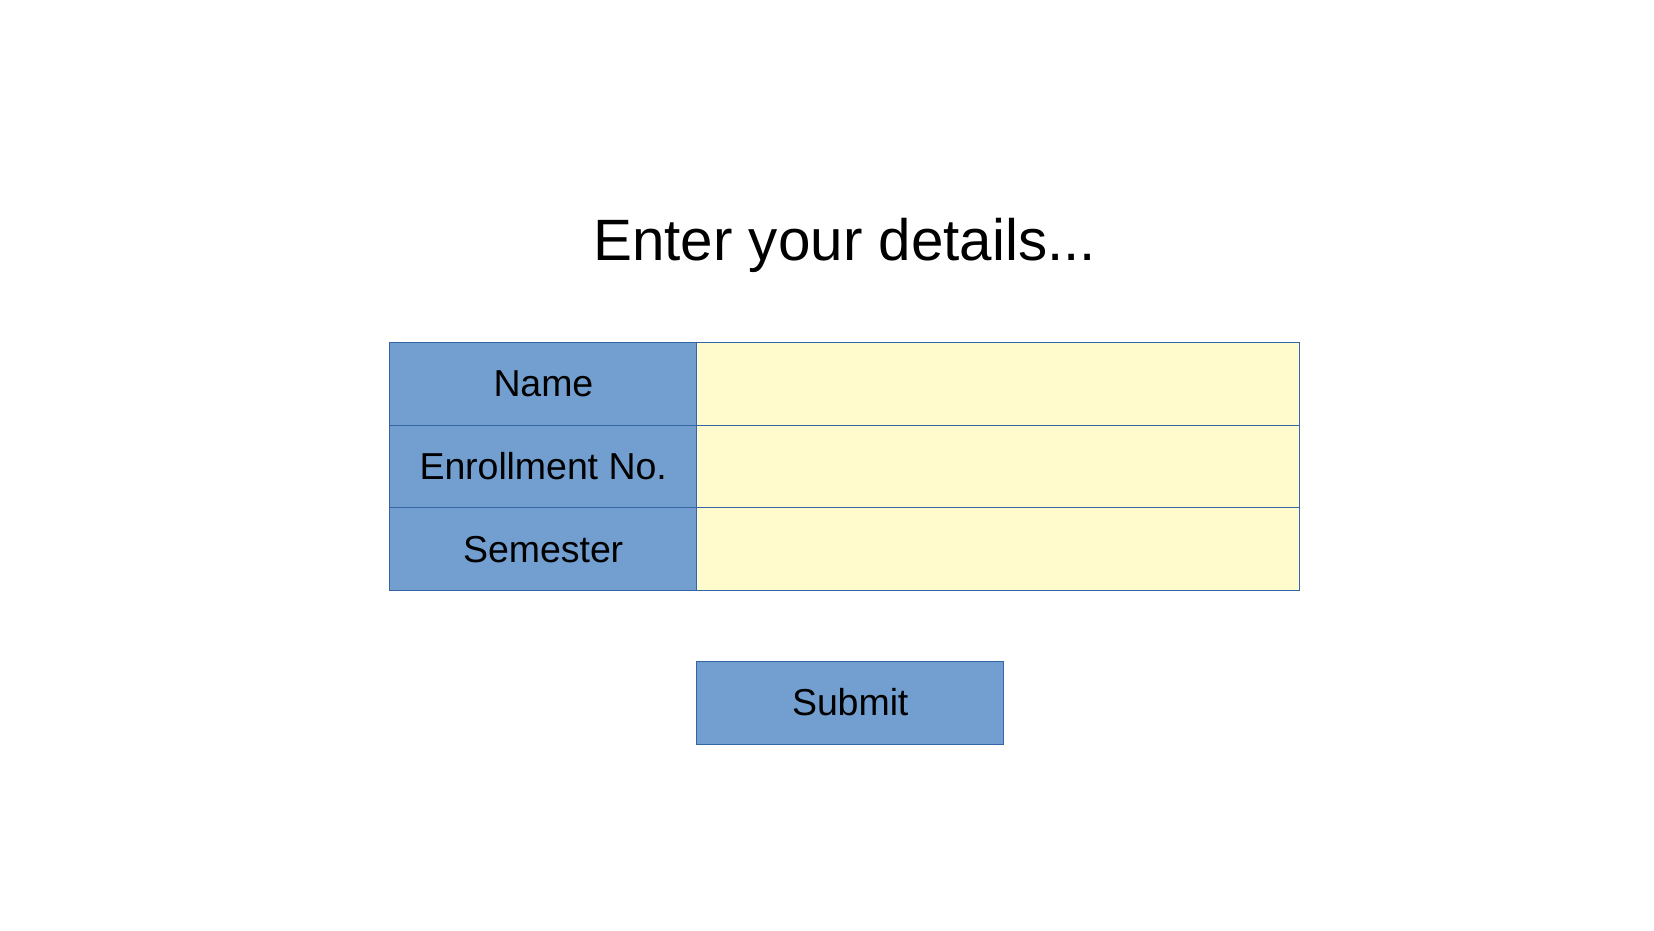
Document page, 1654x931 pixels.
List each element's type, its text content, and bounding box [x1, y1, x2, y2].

text_box [696, 342, 1300, 591]
text_box Enter your details... [578, 200, 1112, 281]
text_box Name [389, 342, 696, 426]
text_box Submit [696, 661, 1004, 745]
text_box Enrollment No. [389, 426, 696, 507]
text_box Semester [389, 507, 696, 591]
